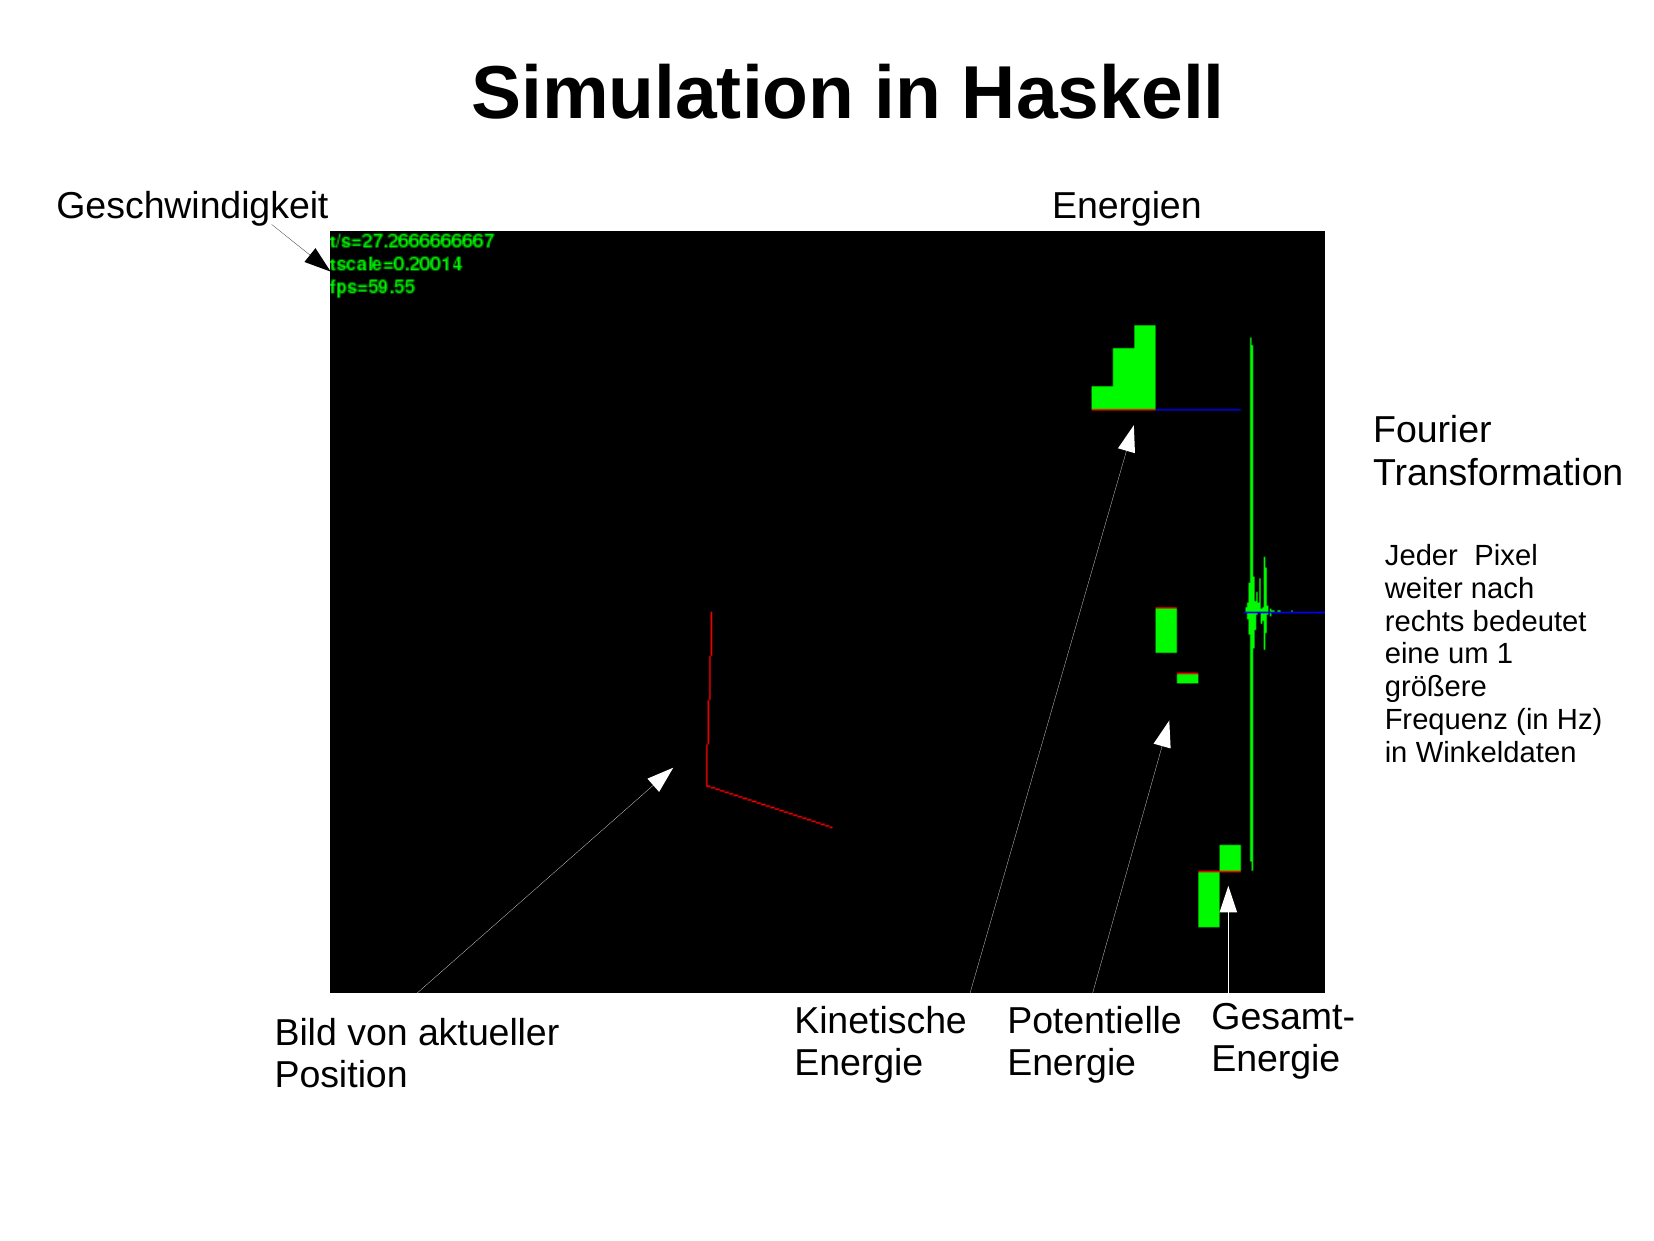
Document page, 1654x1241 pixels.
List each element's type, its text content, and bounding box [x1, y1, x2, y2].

text_box Potentielle Energie [1066, 992, 1197, 1091]
text_box Bild von aktueller Position [259, 1003, 575, 1103]
text_box Gesamt- Energie [1196, 987, 1371, 1087]
text_box Fourier Transformation [1358, 401, 1639, 508]
text_box Potentielle Energie [992, 992, 1092, 1091]
text_box Energien [1037, 177, 1217, 234]
text_box Jeder Pixel weiter nach rechts bedeutet eine um 1 größere Frequenz (in Hz) in Winkeldaten [1370, 531, 1619, 776]
text_box Kinetische Energie [779, 992, 982, 1091]
text_box Simulation in Haskell [456, 42, 1241, 142]
text_box Geschwindigkeit [41, 177, 343, 234]
picture [330, 231, 1325, 993]
